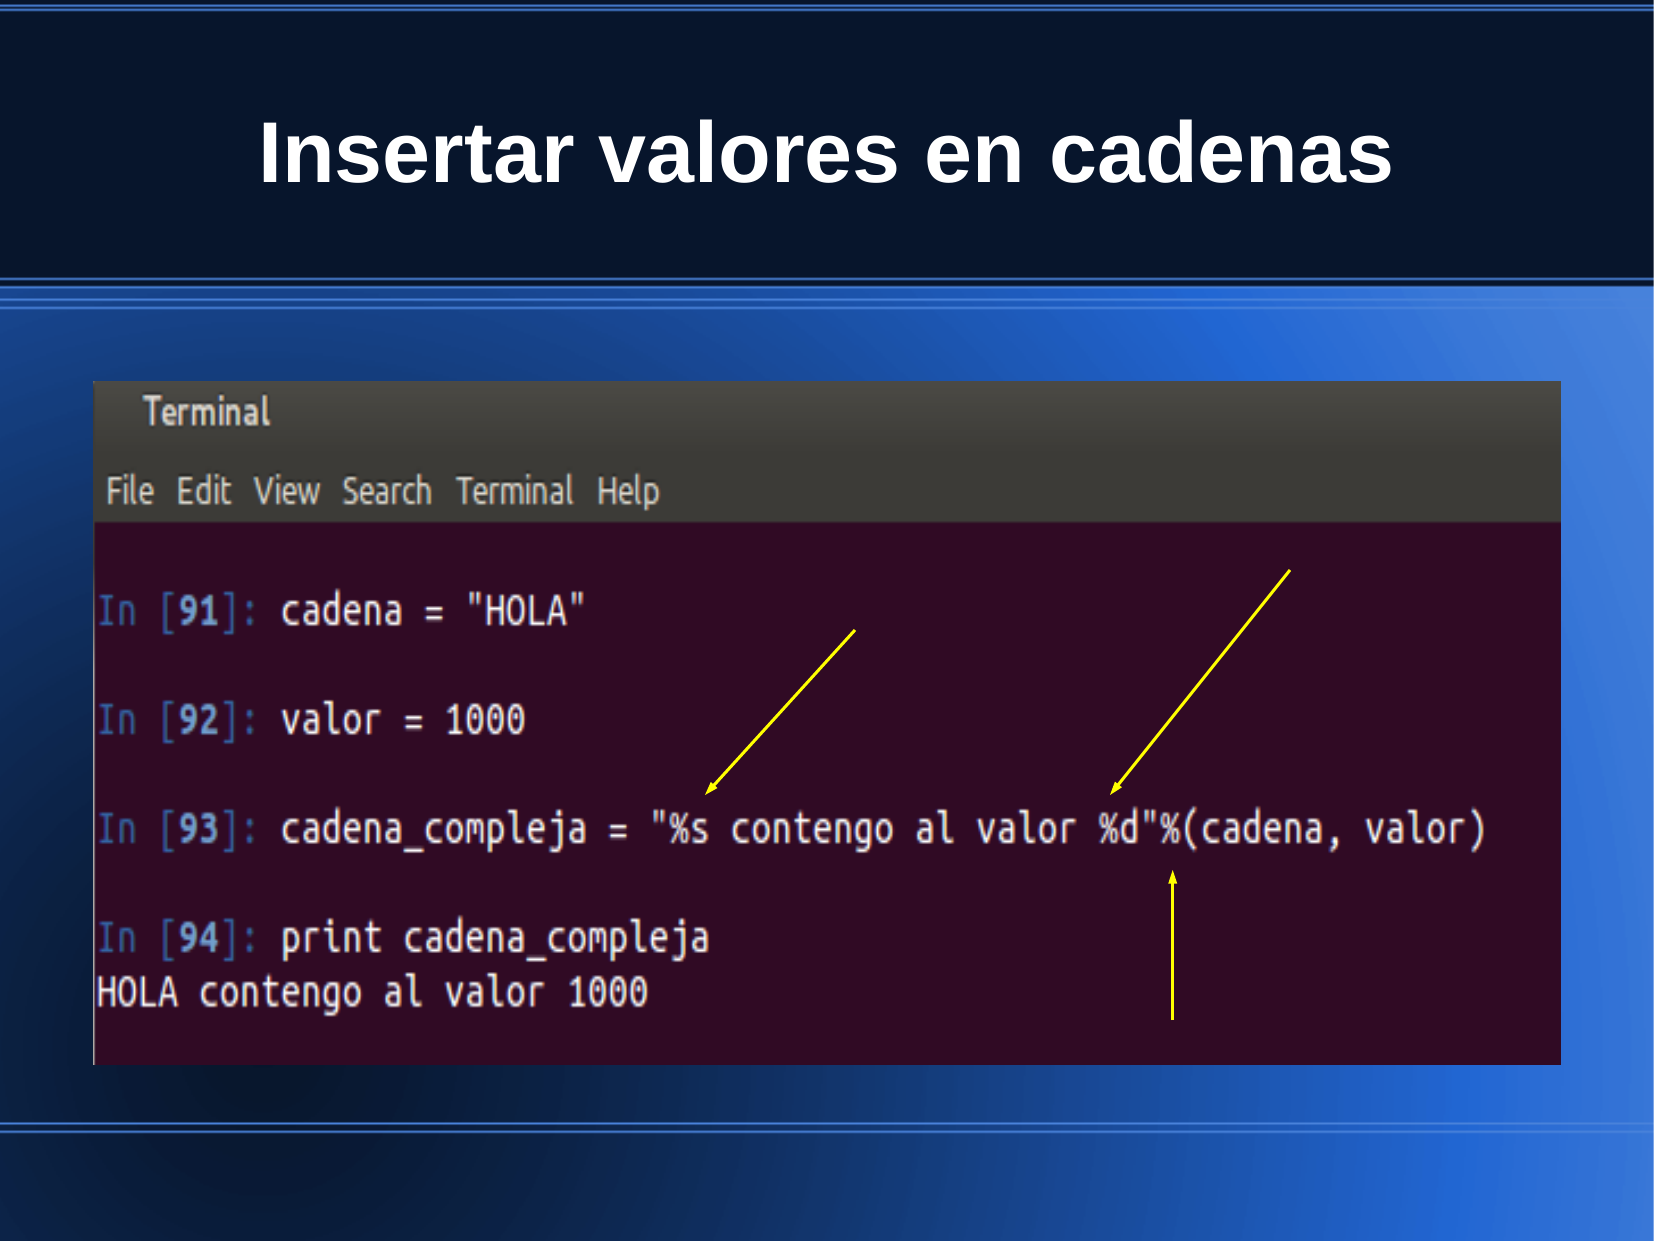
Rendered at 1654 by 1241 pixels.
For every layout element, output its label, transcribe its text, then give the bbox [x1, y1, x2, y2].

picture [0, 0, 1654, 1241]
title Insertar valores en cadenas [82, 49, 1571, 257]
